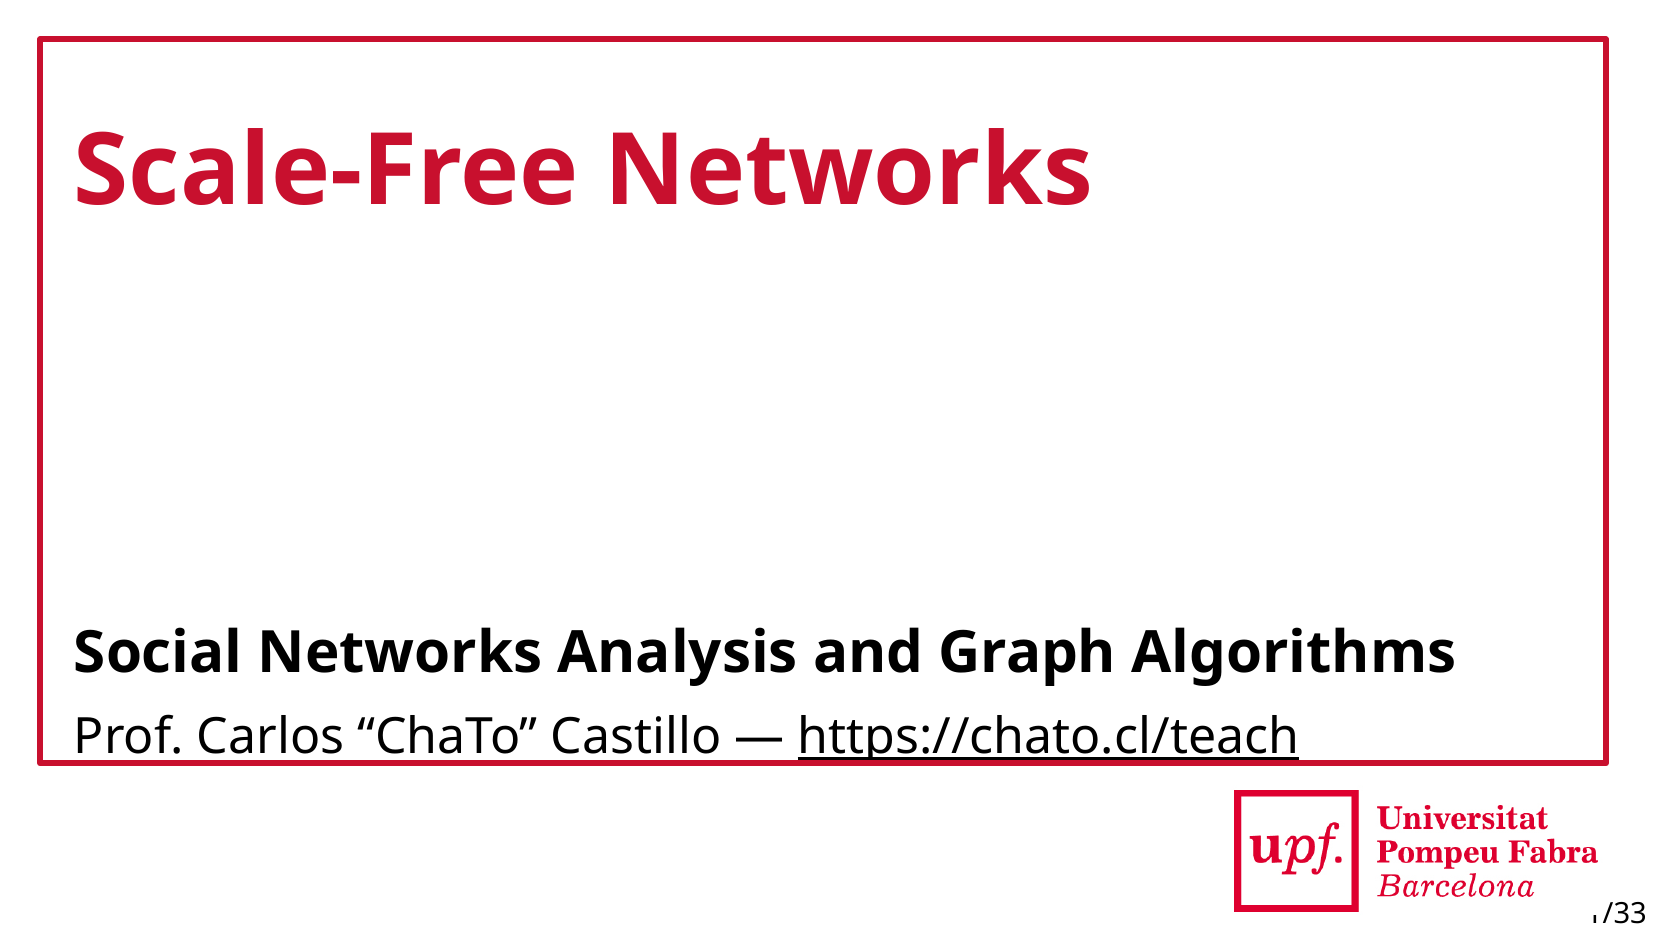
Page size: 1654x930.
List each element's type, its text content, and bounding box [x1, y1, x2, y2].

chart [770, 589, 889, 649]
text_box Scale-Free Networks Social Networks Analysis and Graph Algorithms Prof. Carlos “ChaTo” Castillo — https://chato.cl/teach [73, 77, 1562, 730]
picture [1229, 784, 1603, 915]
